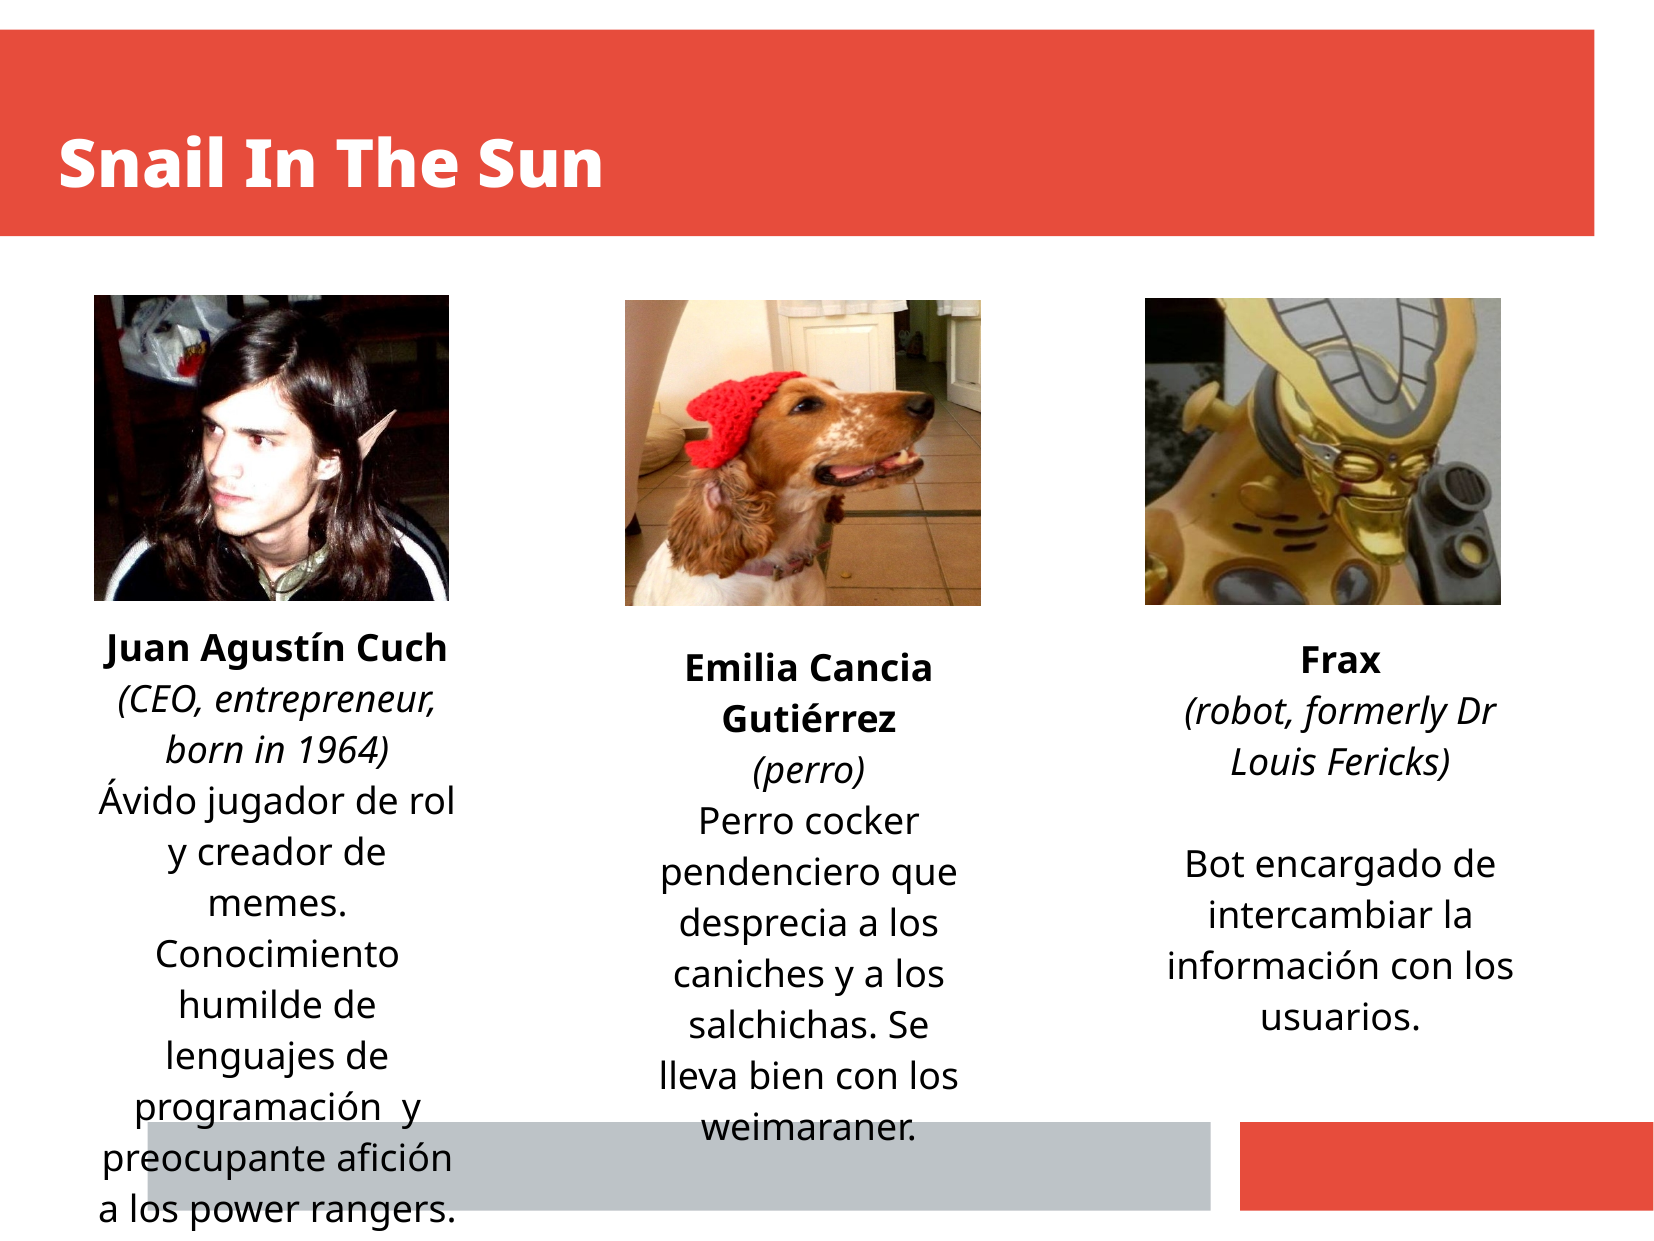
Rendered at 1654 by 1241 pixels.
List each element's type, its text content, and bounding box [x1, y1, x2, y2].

picture [94, 295, 449, 602]
text_box Frax (robot, formerly Dr Louis Fericks) Bot encargado de intercambiar la información con los usuarios. [1145, 625, 1536, 1020]
text_box Juan Agustín Cuch (CEO, entrepreneur, born in 1964) Ávido jugador de rol y creador de memes. Conocimiento humilde de lenguajes de programación y preocupante afición a los power rangers. [82, 614, 473, 1103]
picture [625, 300, 981, 606]
title Snail In The Sun [59, 59, 1595, 207]
picture [1145, 298, 1501, 605]
text_box Emilia Cancia Gutiérrez (perro) Perro cocker pendenciero que desprecia a los caniches y a los salchichas. Se lleva bien con los weimaraner. [637, 634, 981, 1123]
